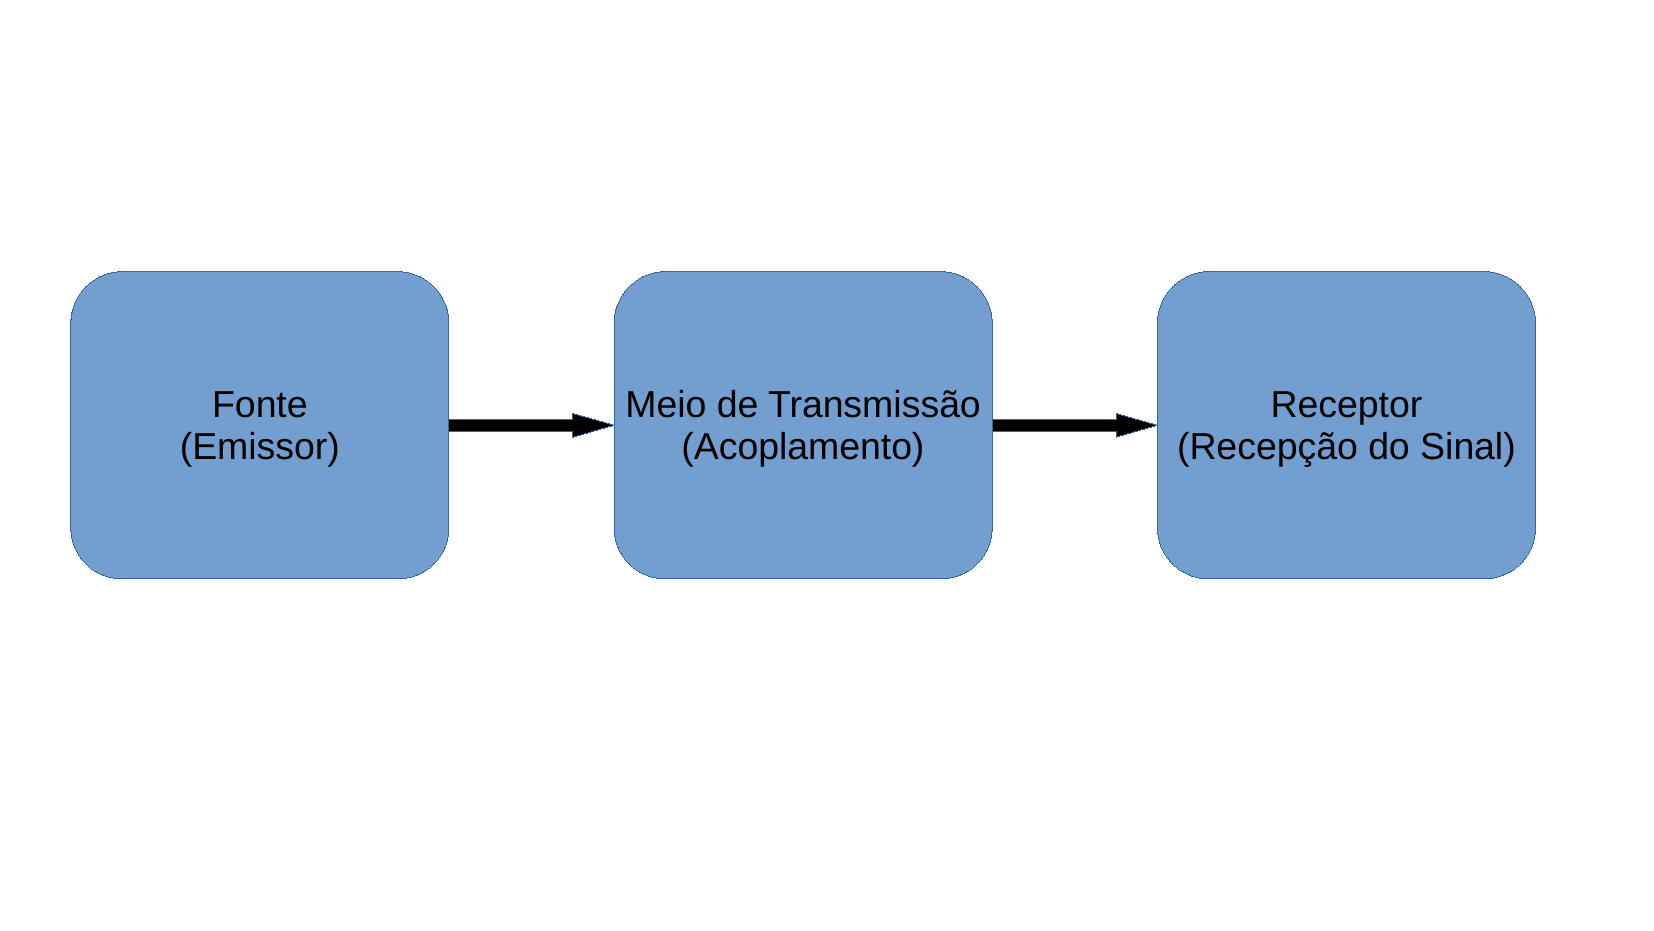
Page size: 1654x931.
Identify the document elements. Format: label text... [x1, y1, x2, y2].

text_box [992, 413, 1158, 438]
text_box Fonte (Emissor) [70, 271, 449, 579]
text_box Meio de Transmissão (Acoplamento) [614, 271, 993, 579]
text_box Receptor (Recepção do Sinal) [1157, 271, 1536, 579]
text_box [448, 413, 615, 438]
